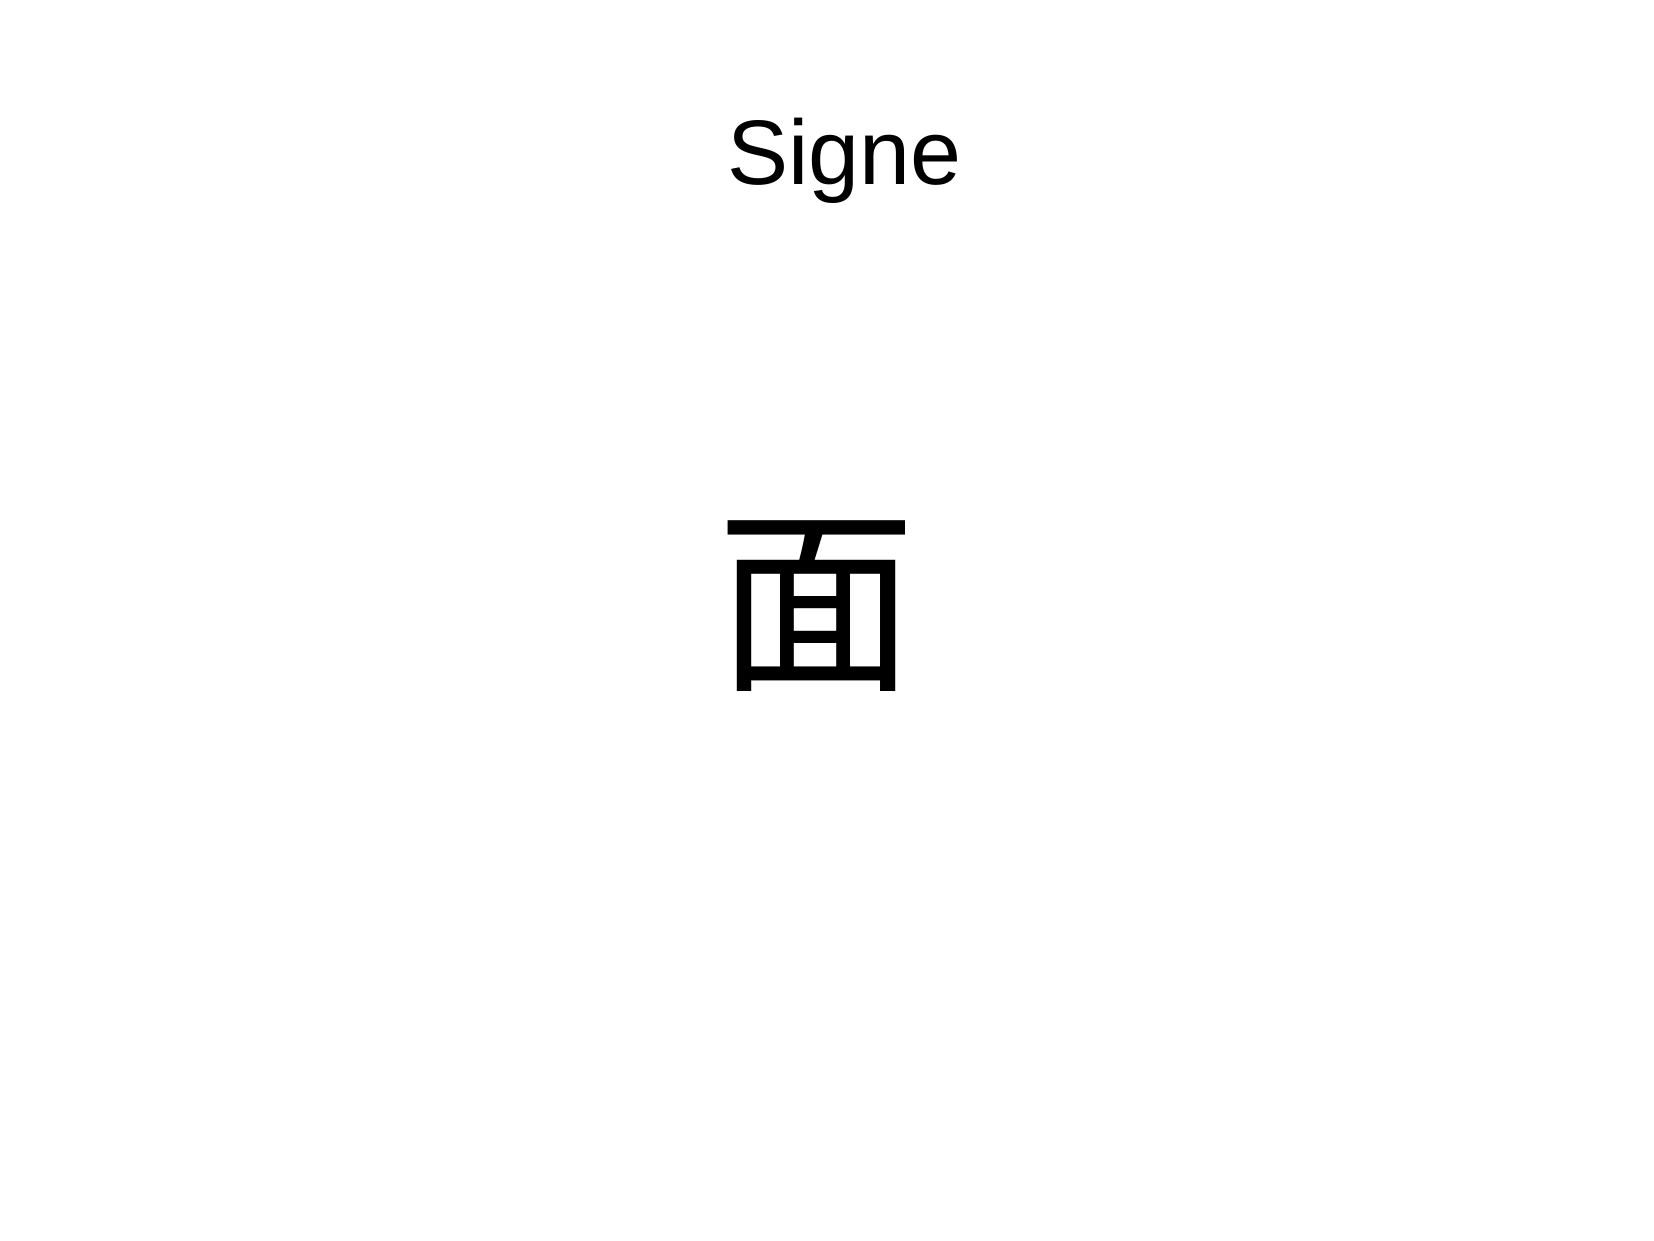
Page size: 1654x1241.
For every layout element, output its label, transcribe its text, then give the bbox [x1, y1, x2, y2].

subtitle [82, 290, 1538, 1010]
title 面 [82, 18, 1595, 1158]
text_box Signe [129, 94, 1560, 308]
